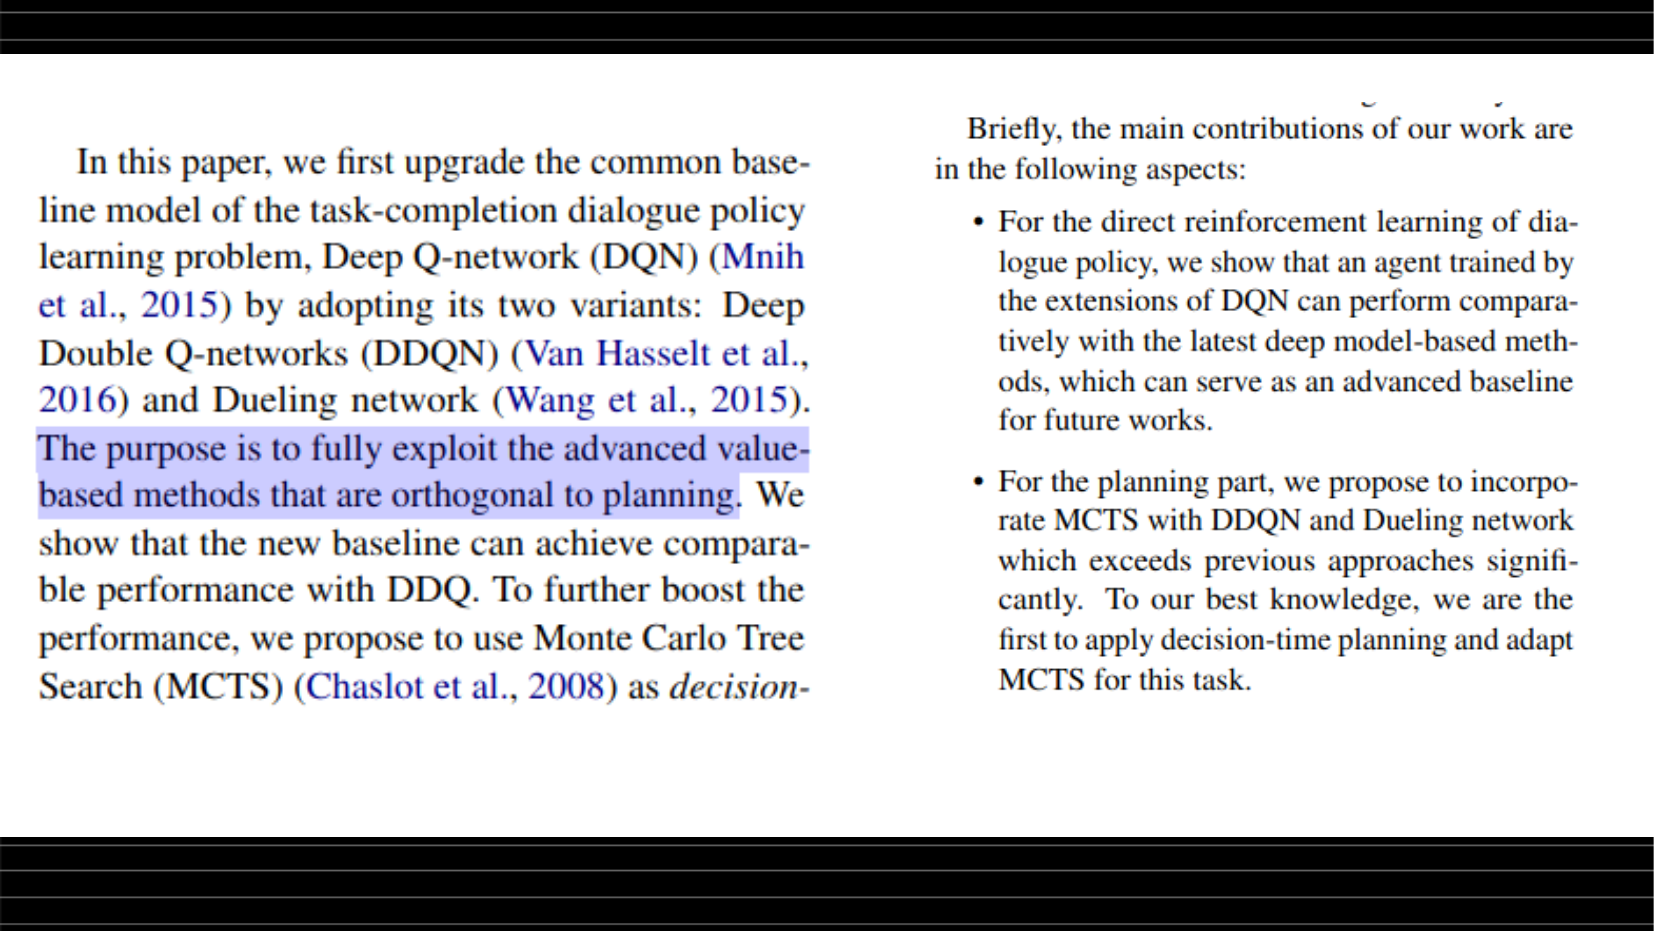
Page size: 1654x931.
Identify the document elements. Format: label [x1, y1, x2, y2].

picture [0, 837, 1654, 931]
picture [914, 102, 1606, 721]
picture [0, 0, 1654, 54]
picture [28, 134, 856, 720]
